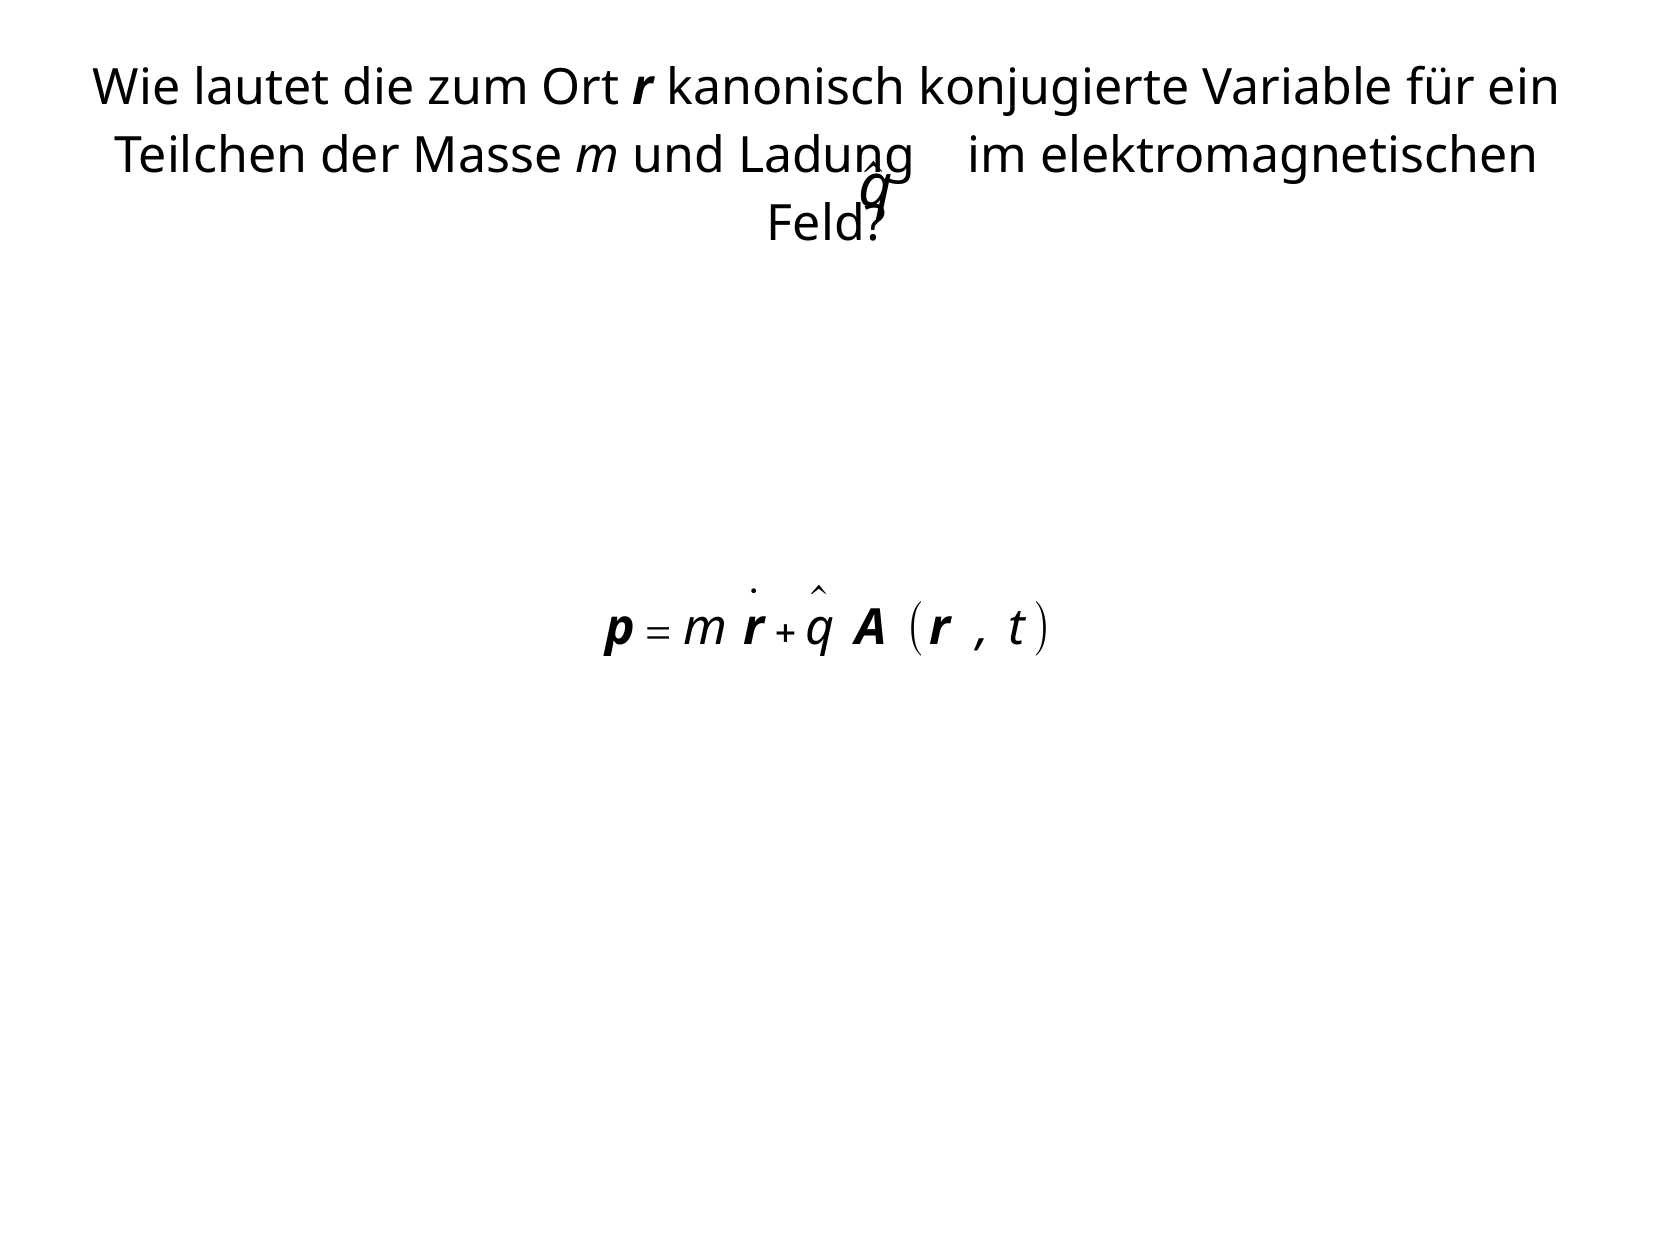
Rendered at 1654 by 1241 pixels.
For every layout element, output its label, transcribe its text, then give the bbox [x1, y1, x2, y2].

chart [596, 582, 1057, 658]
chart [850, 150, 897, 224]
title Wie lautet die zum Ort r kanonisch konjugierte Variable für ein Teilchen der Masse m und Ladung im elektromagnetischen Feld? [82, 49, 1571, 257]
